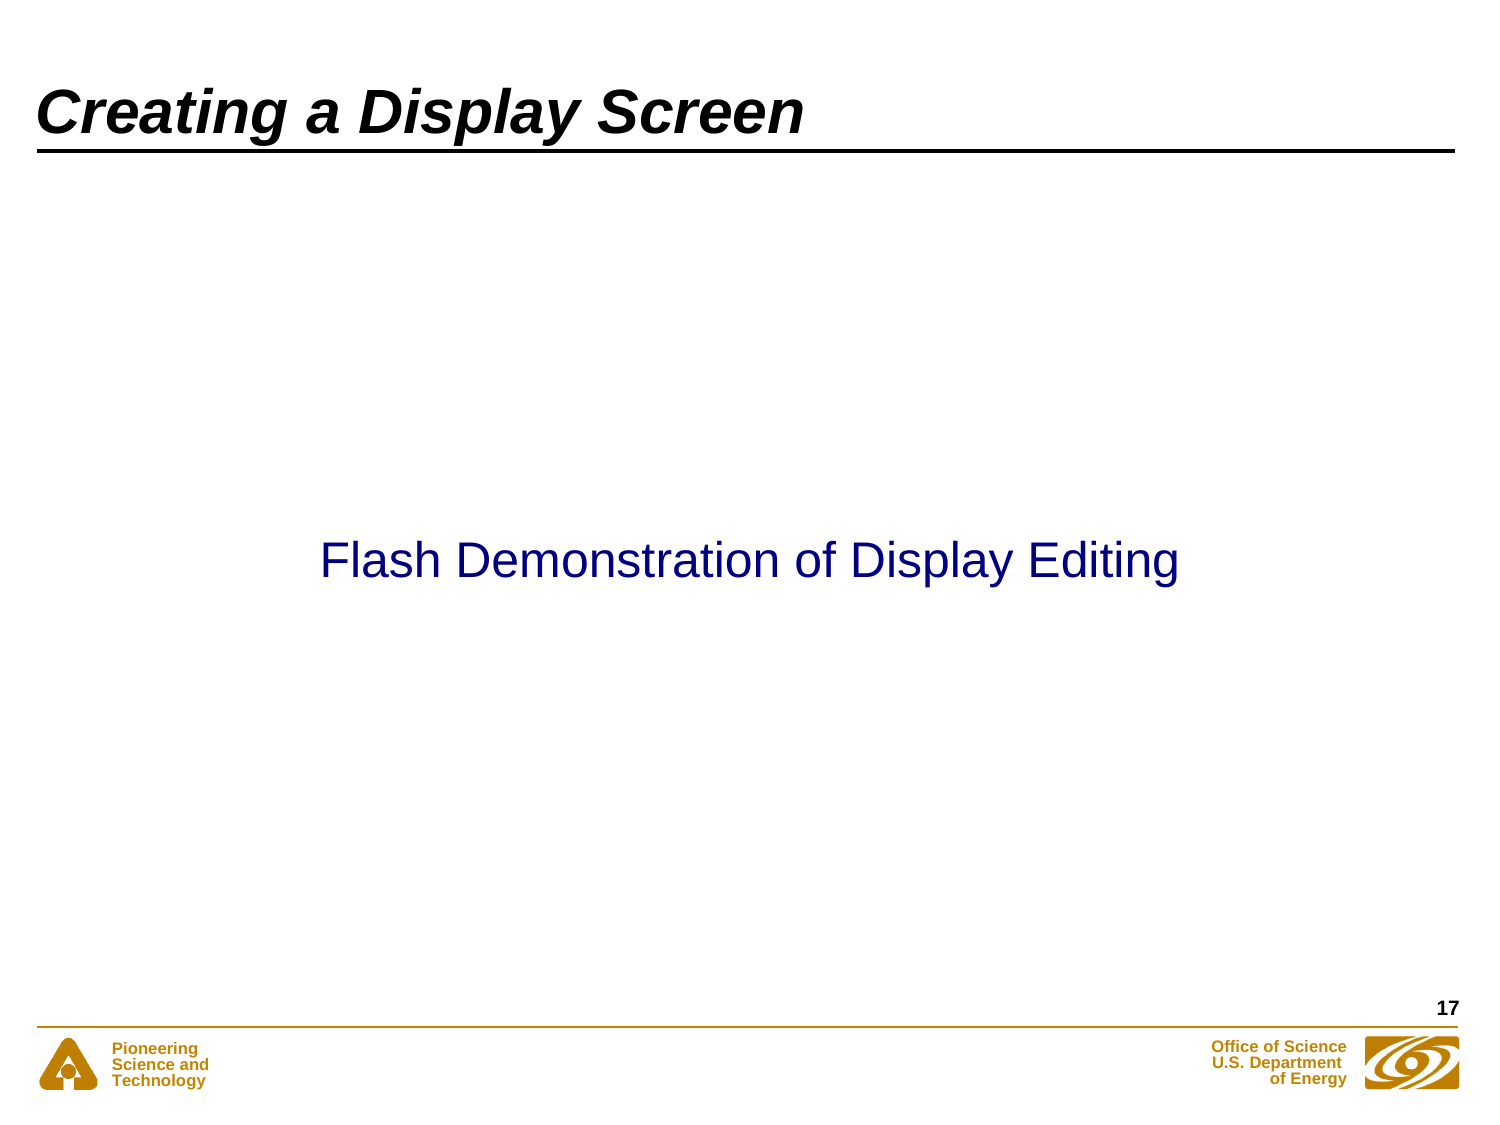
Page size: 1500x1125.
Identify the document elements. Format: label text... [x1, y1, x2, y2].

picture [35, 1034, 101, 1094]
text_box Flash Demonstration of Display Editing [274, 524, 1226, 601]
picture [1362, 1032, 1463, 1093]
title Creating a Display Screen [21, 75, 1459, 154]
